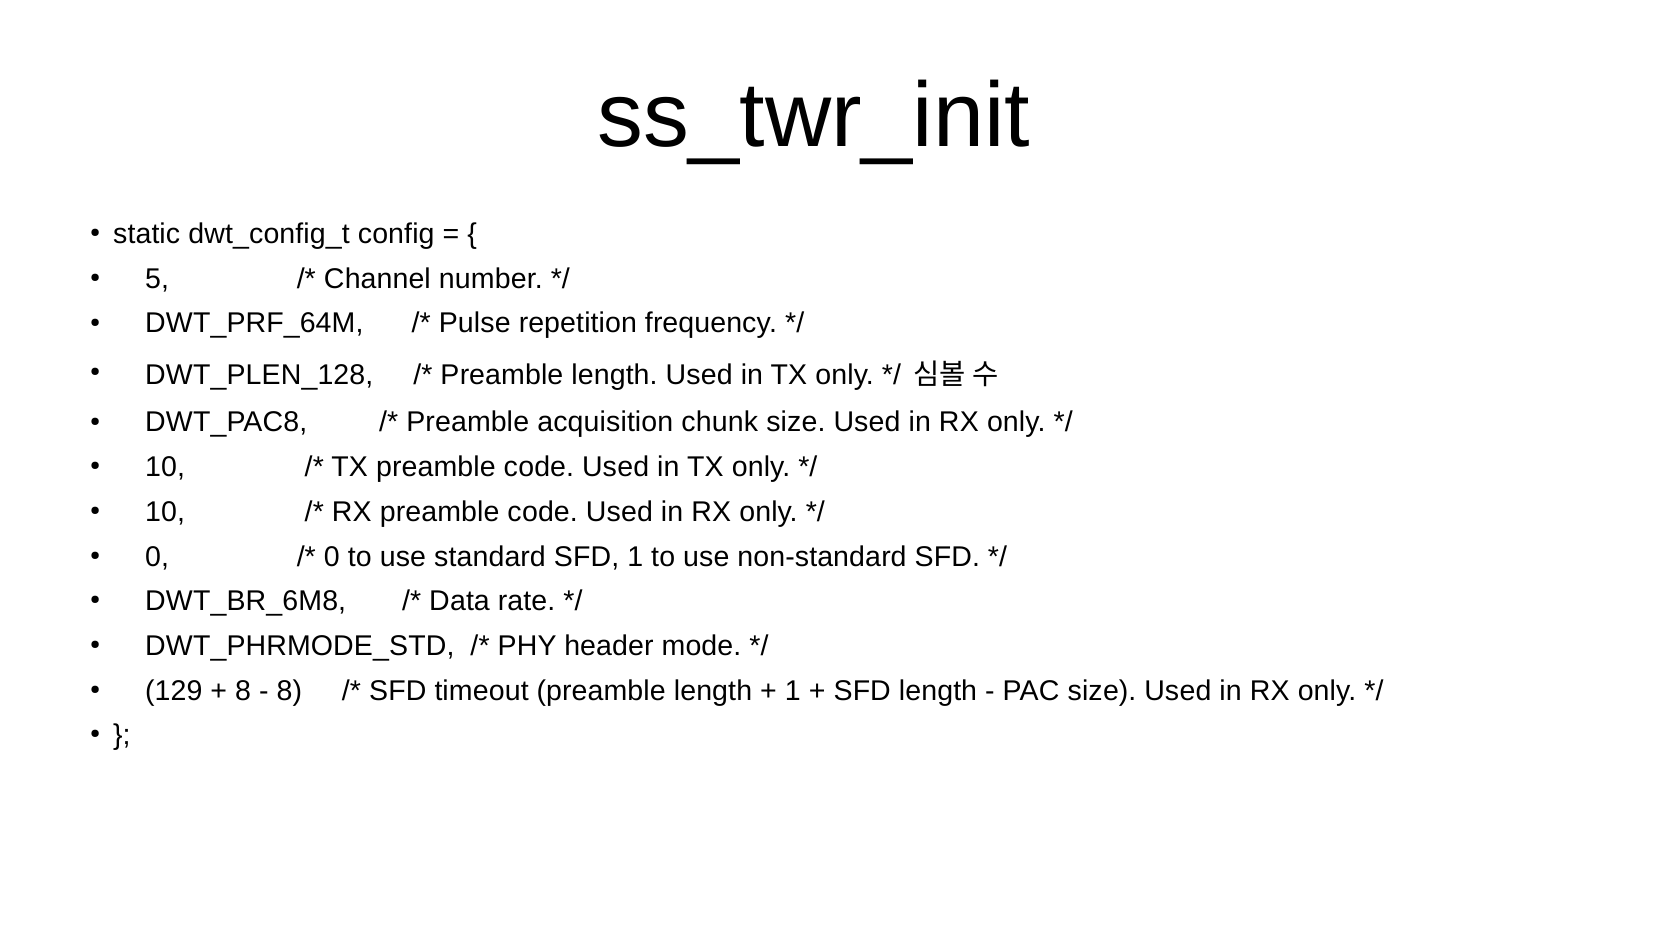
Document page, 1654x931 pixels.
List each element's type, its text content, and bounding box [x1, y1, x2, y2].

list static dwt_config_t config = { 5, /* Channel number. */ DWT_PRF_64M, /* Pulse repetition frequency. */ DWT_PLEN_128, /* Preamble length. Used in TX only. */ 심볼 수 DWT_PAC8, /* Preamble acquisition chunk size. Used in RX only. */ 10, /* TX preamble code. Used in TX only. */ 10, /* RX preamble code. Used in RX only. */ 0, /* 0 to use standard SFD, 1 to use non-standard SFD. */ DWT_BR_6M8, /* Data rate. */ DWT_PHRMODE_STD, /* PHY header mode. */ (129 + 8 - 8) /* SFD timeout (preamble length + 1 + SFD length - PAC size). Used in RX only. */ }; [82, 217, 1538, 758]
title ss_twr_init [82, 37, 1571, 193]
